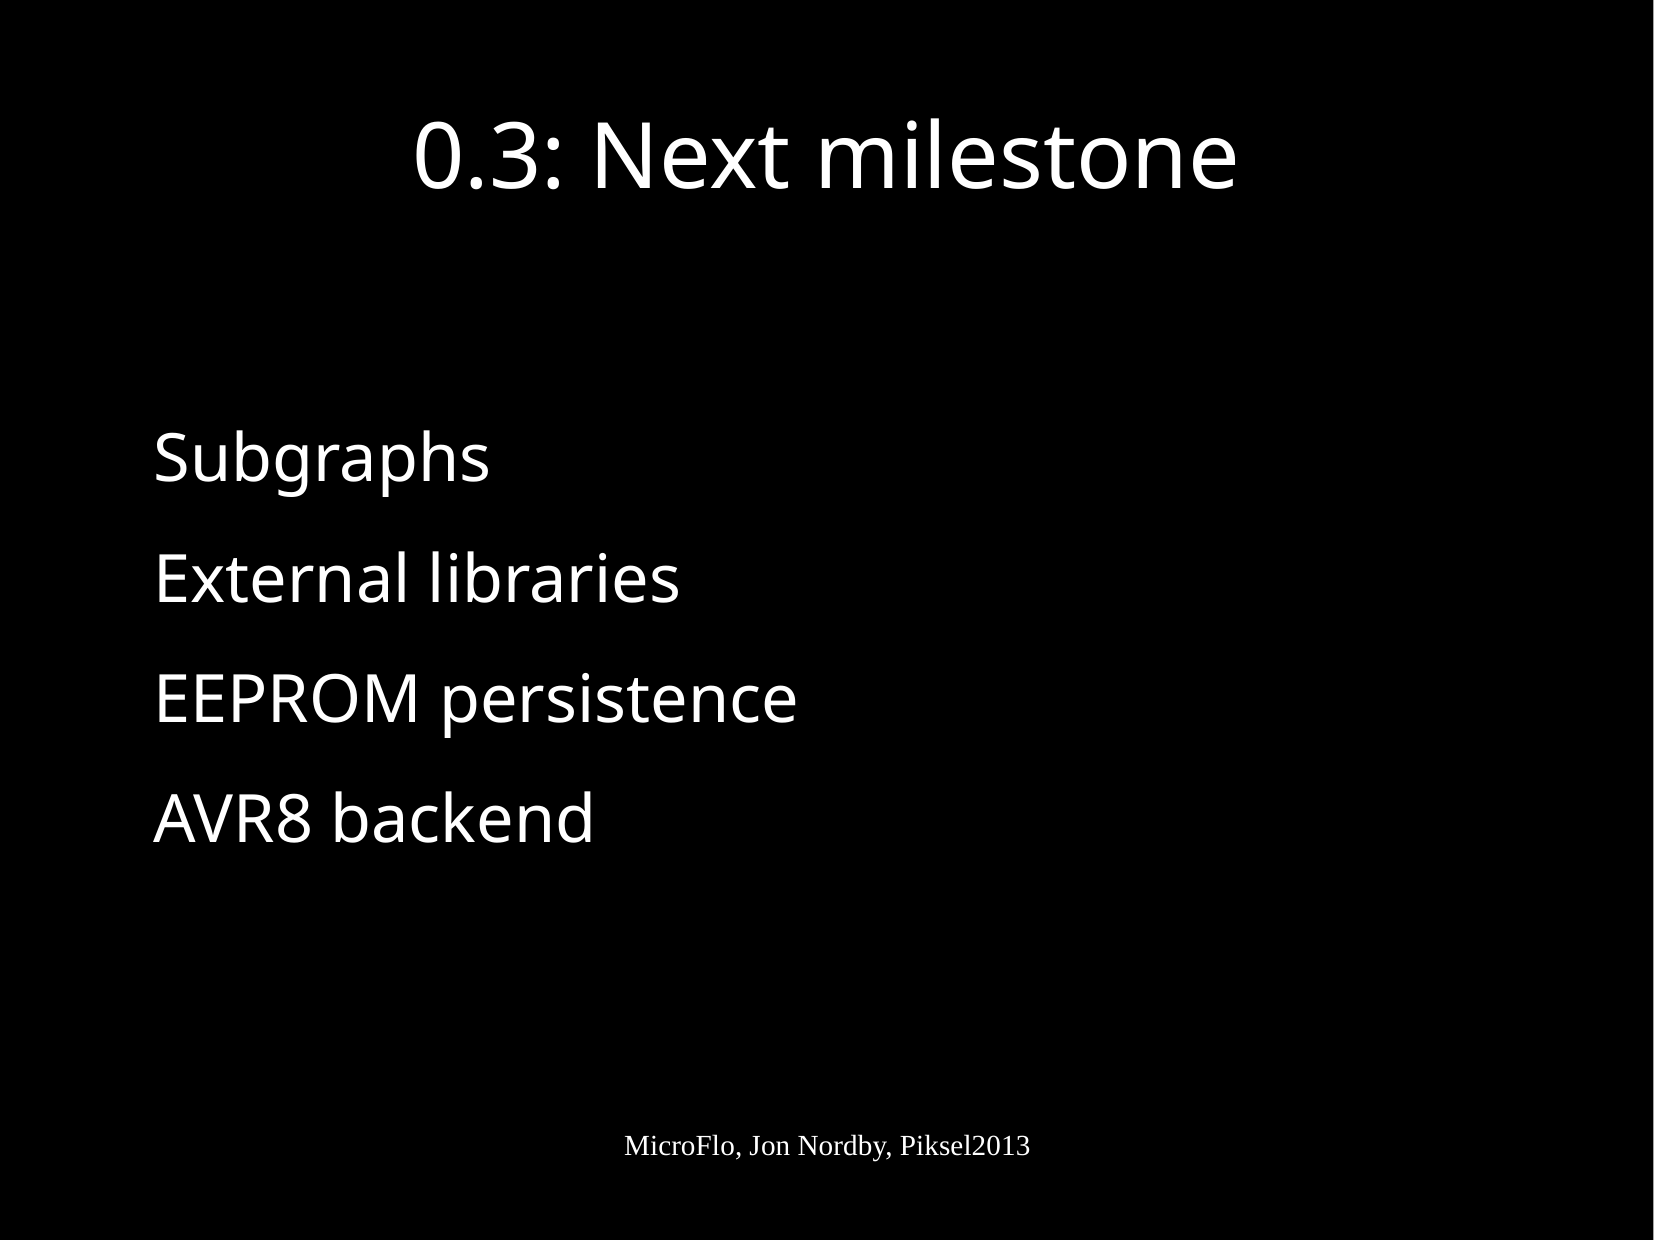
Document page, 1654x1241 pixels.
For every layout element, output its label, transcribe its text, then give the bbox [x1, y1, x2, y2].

title 0.3: Next milestone [82, 49, 1571, 257]
list Subgraphs External libraries EEPROM persistence AVR8 backend [82, 290, 1571, 1010]
